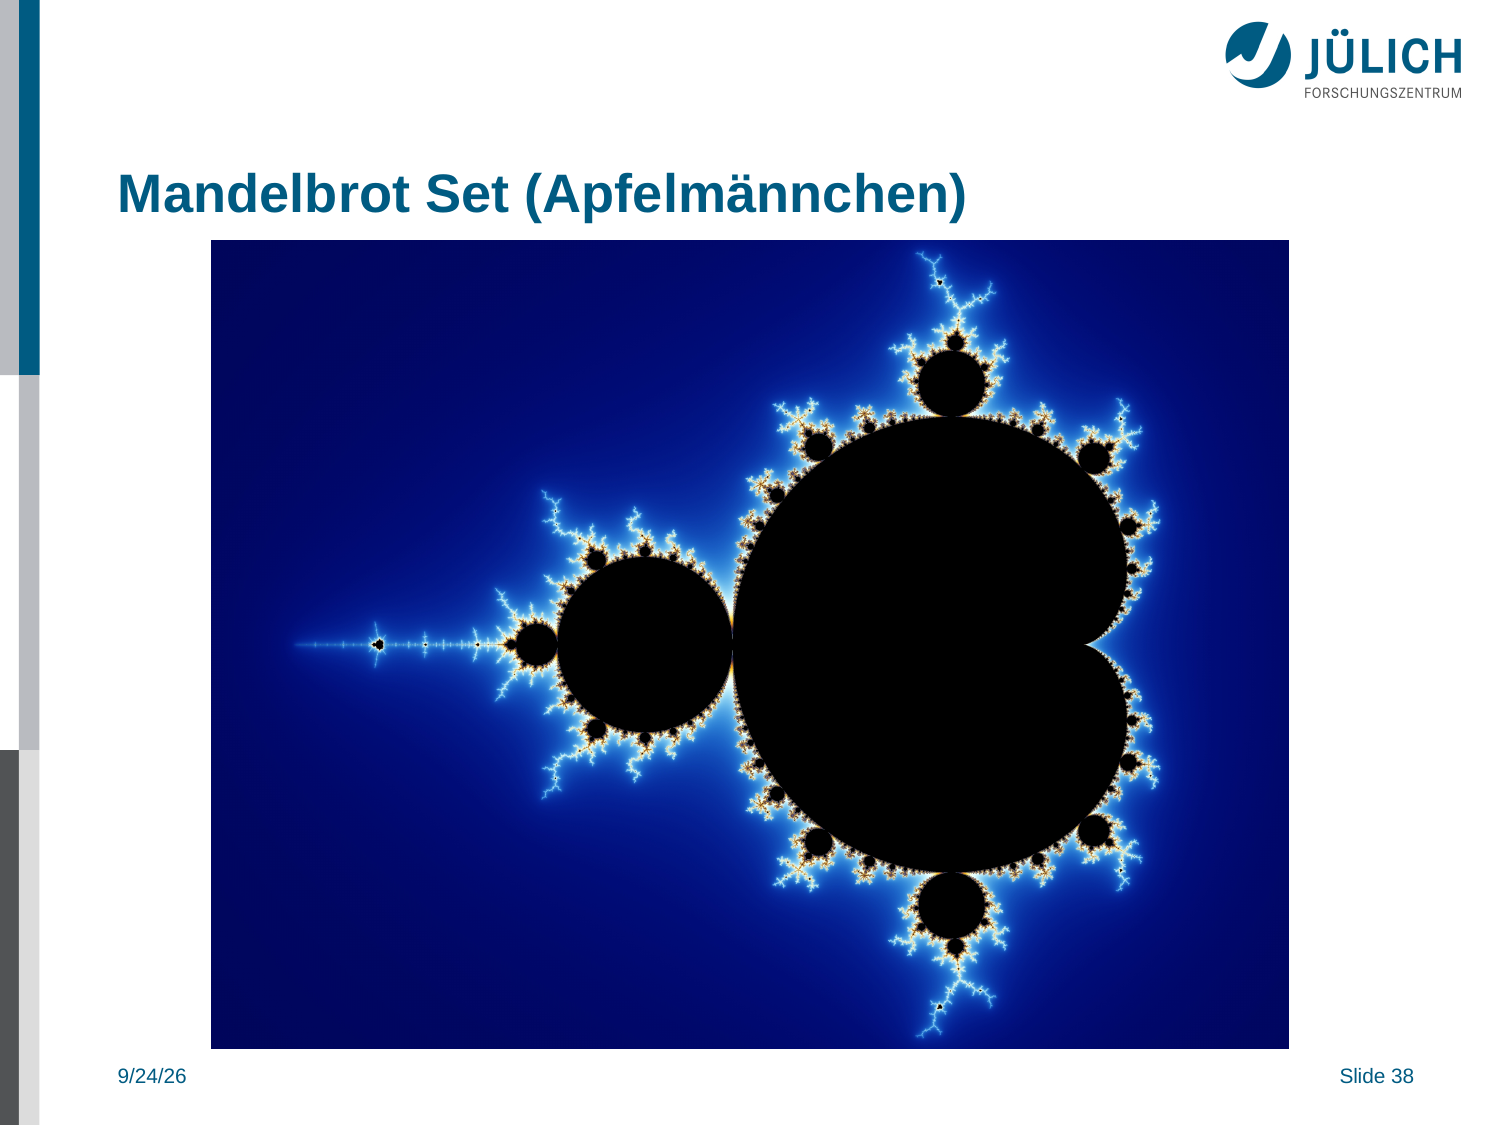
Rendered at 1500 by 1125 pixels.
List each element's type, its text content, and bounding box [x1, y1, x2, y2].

picture [211, 240, 1289, 1049]
title Mandelbrot Set (Apfelmännchen) [117, 99, 1393, 288]
picture [1224, 20, 1461, 98]
